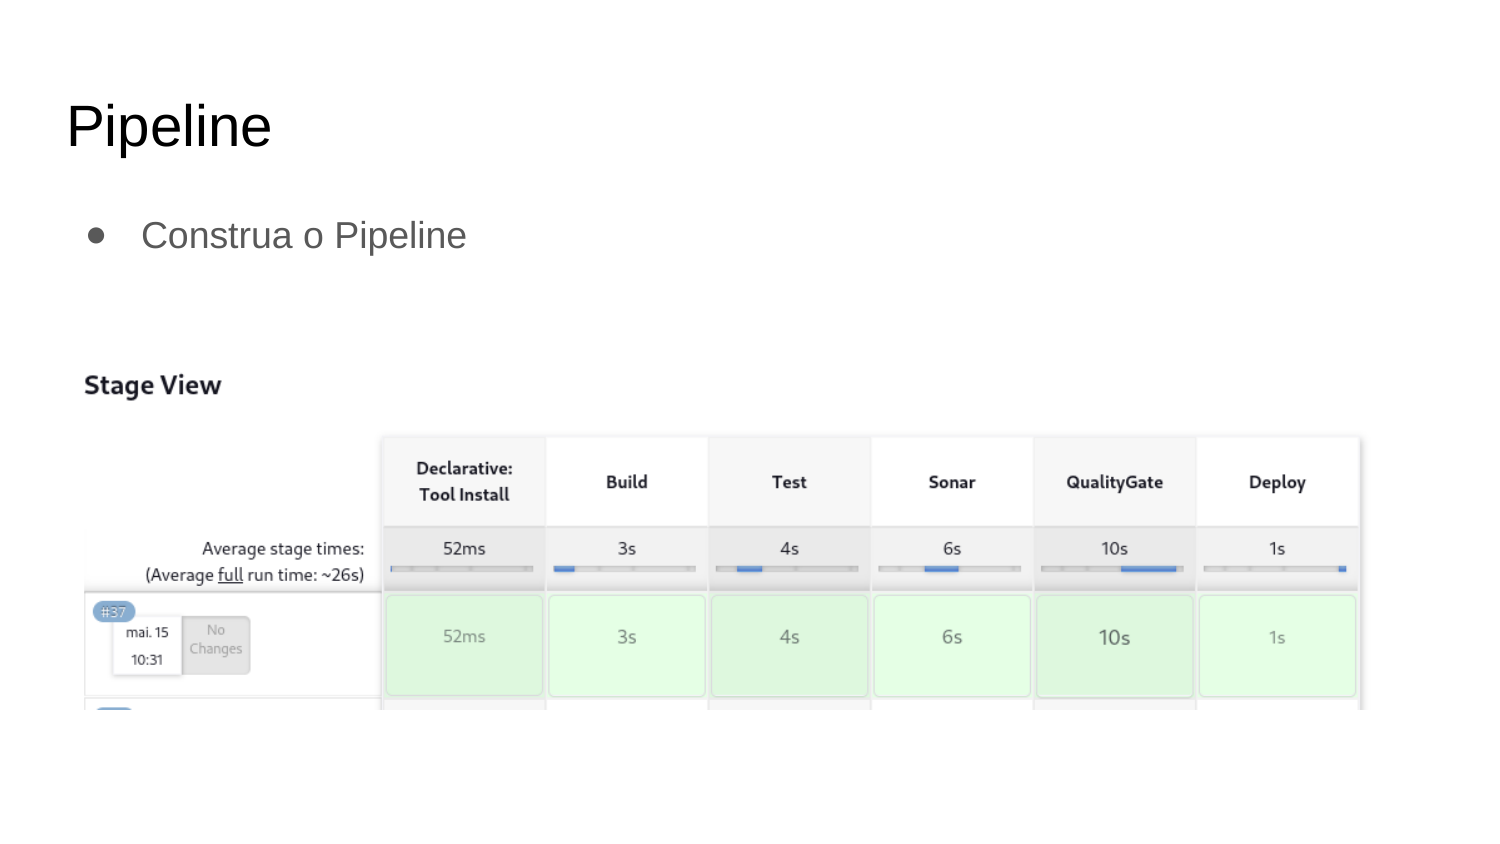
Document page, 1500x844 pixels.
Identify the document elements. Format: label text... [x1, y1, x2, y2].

list Construa o Pipeline [51, 189, 1489, 750]
picture [63, 343, 1454, 710]
title Pipeline [51, 72, 1449, 167]
